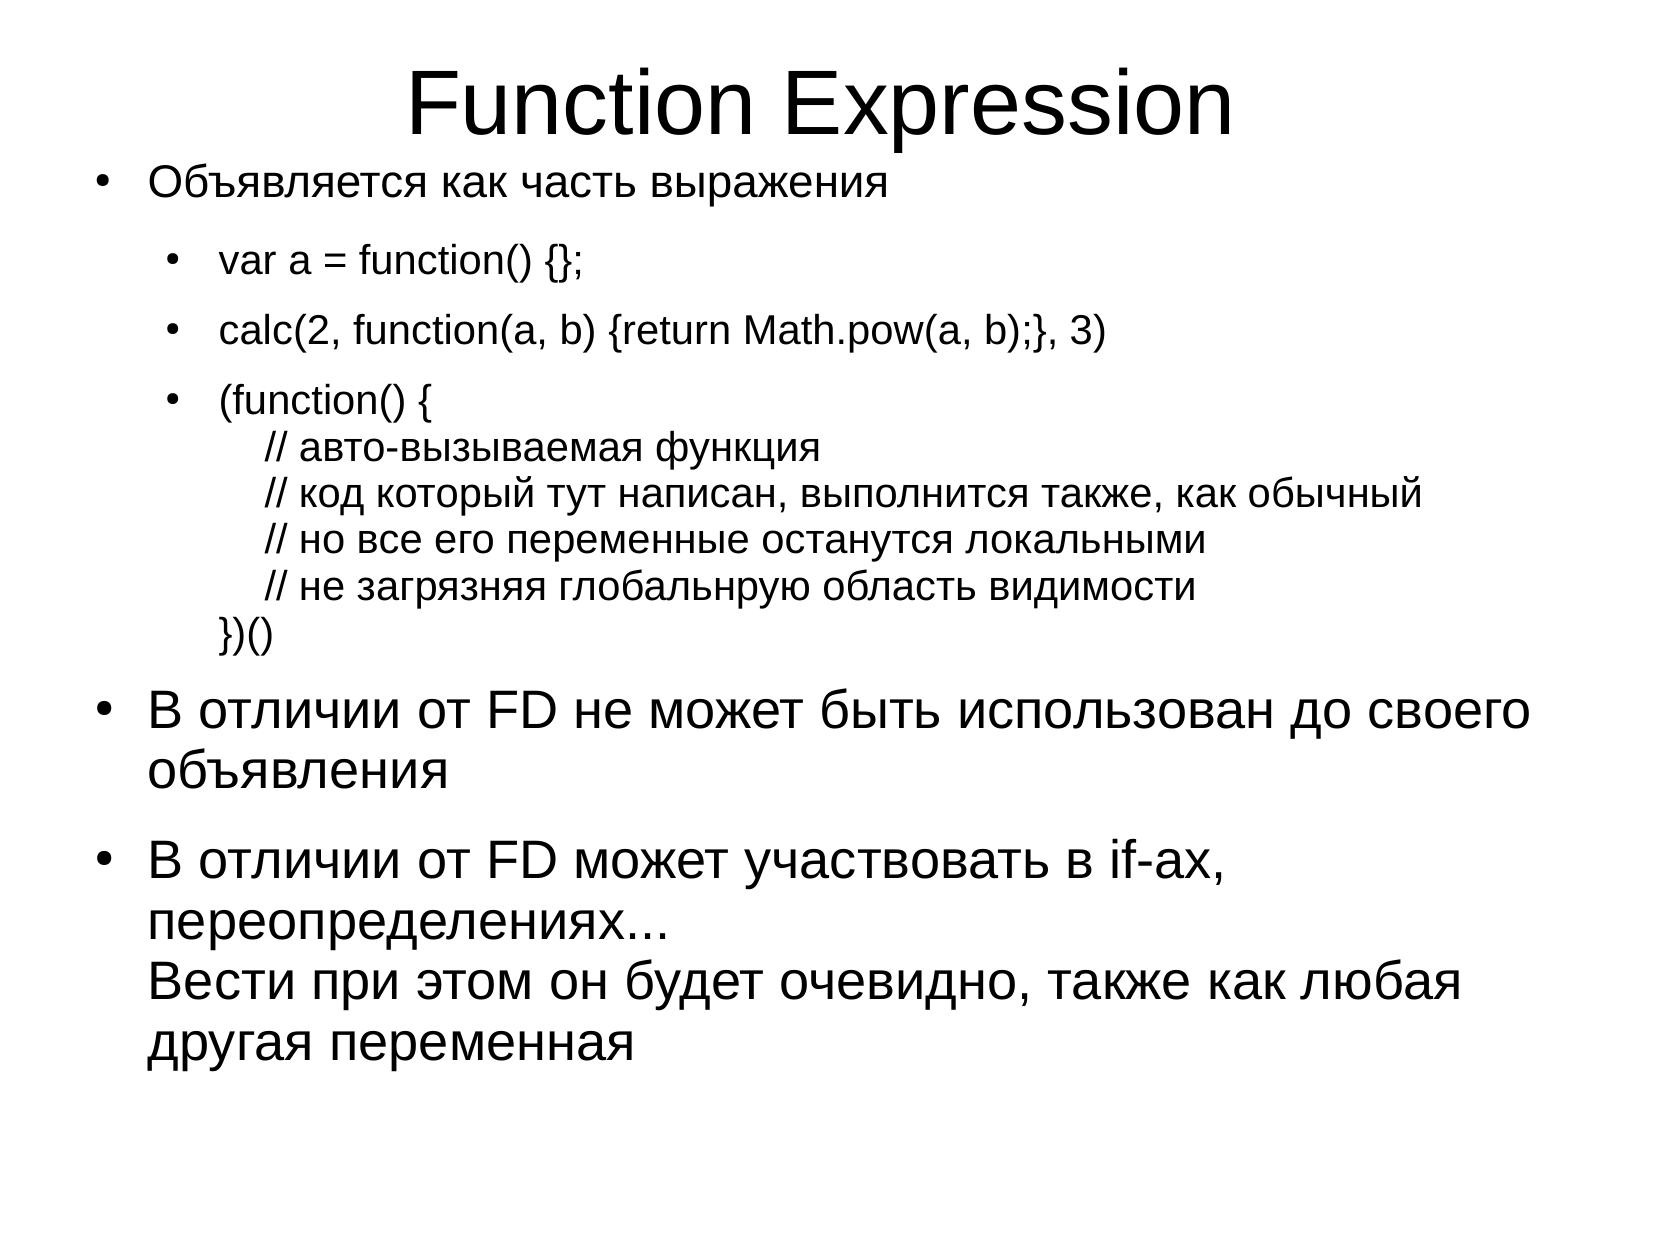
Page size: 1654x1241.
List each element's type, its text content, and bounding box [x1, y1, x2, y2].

title Function Expression [76, 0, 1565, 155]
list Объявляется как часть выражения var a = function() {}; calc(2, function(a, b) {return Math.pow(a, b);}, 3) (function() { // авто-вызываемая функция // код который тут написан, выполнится также, как обычный // но все его переменные останутся локальными // не загрязняя глобальнрую область видимости })() В отличии от FD не может быть использован до своего объявления В отличии от FD может участвовать в if-ах, переопределениях... Вести при этом он будет очевидно, также как любая другая переменная [76, 155, 1565, 1075]
